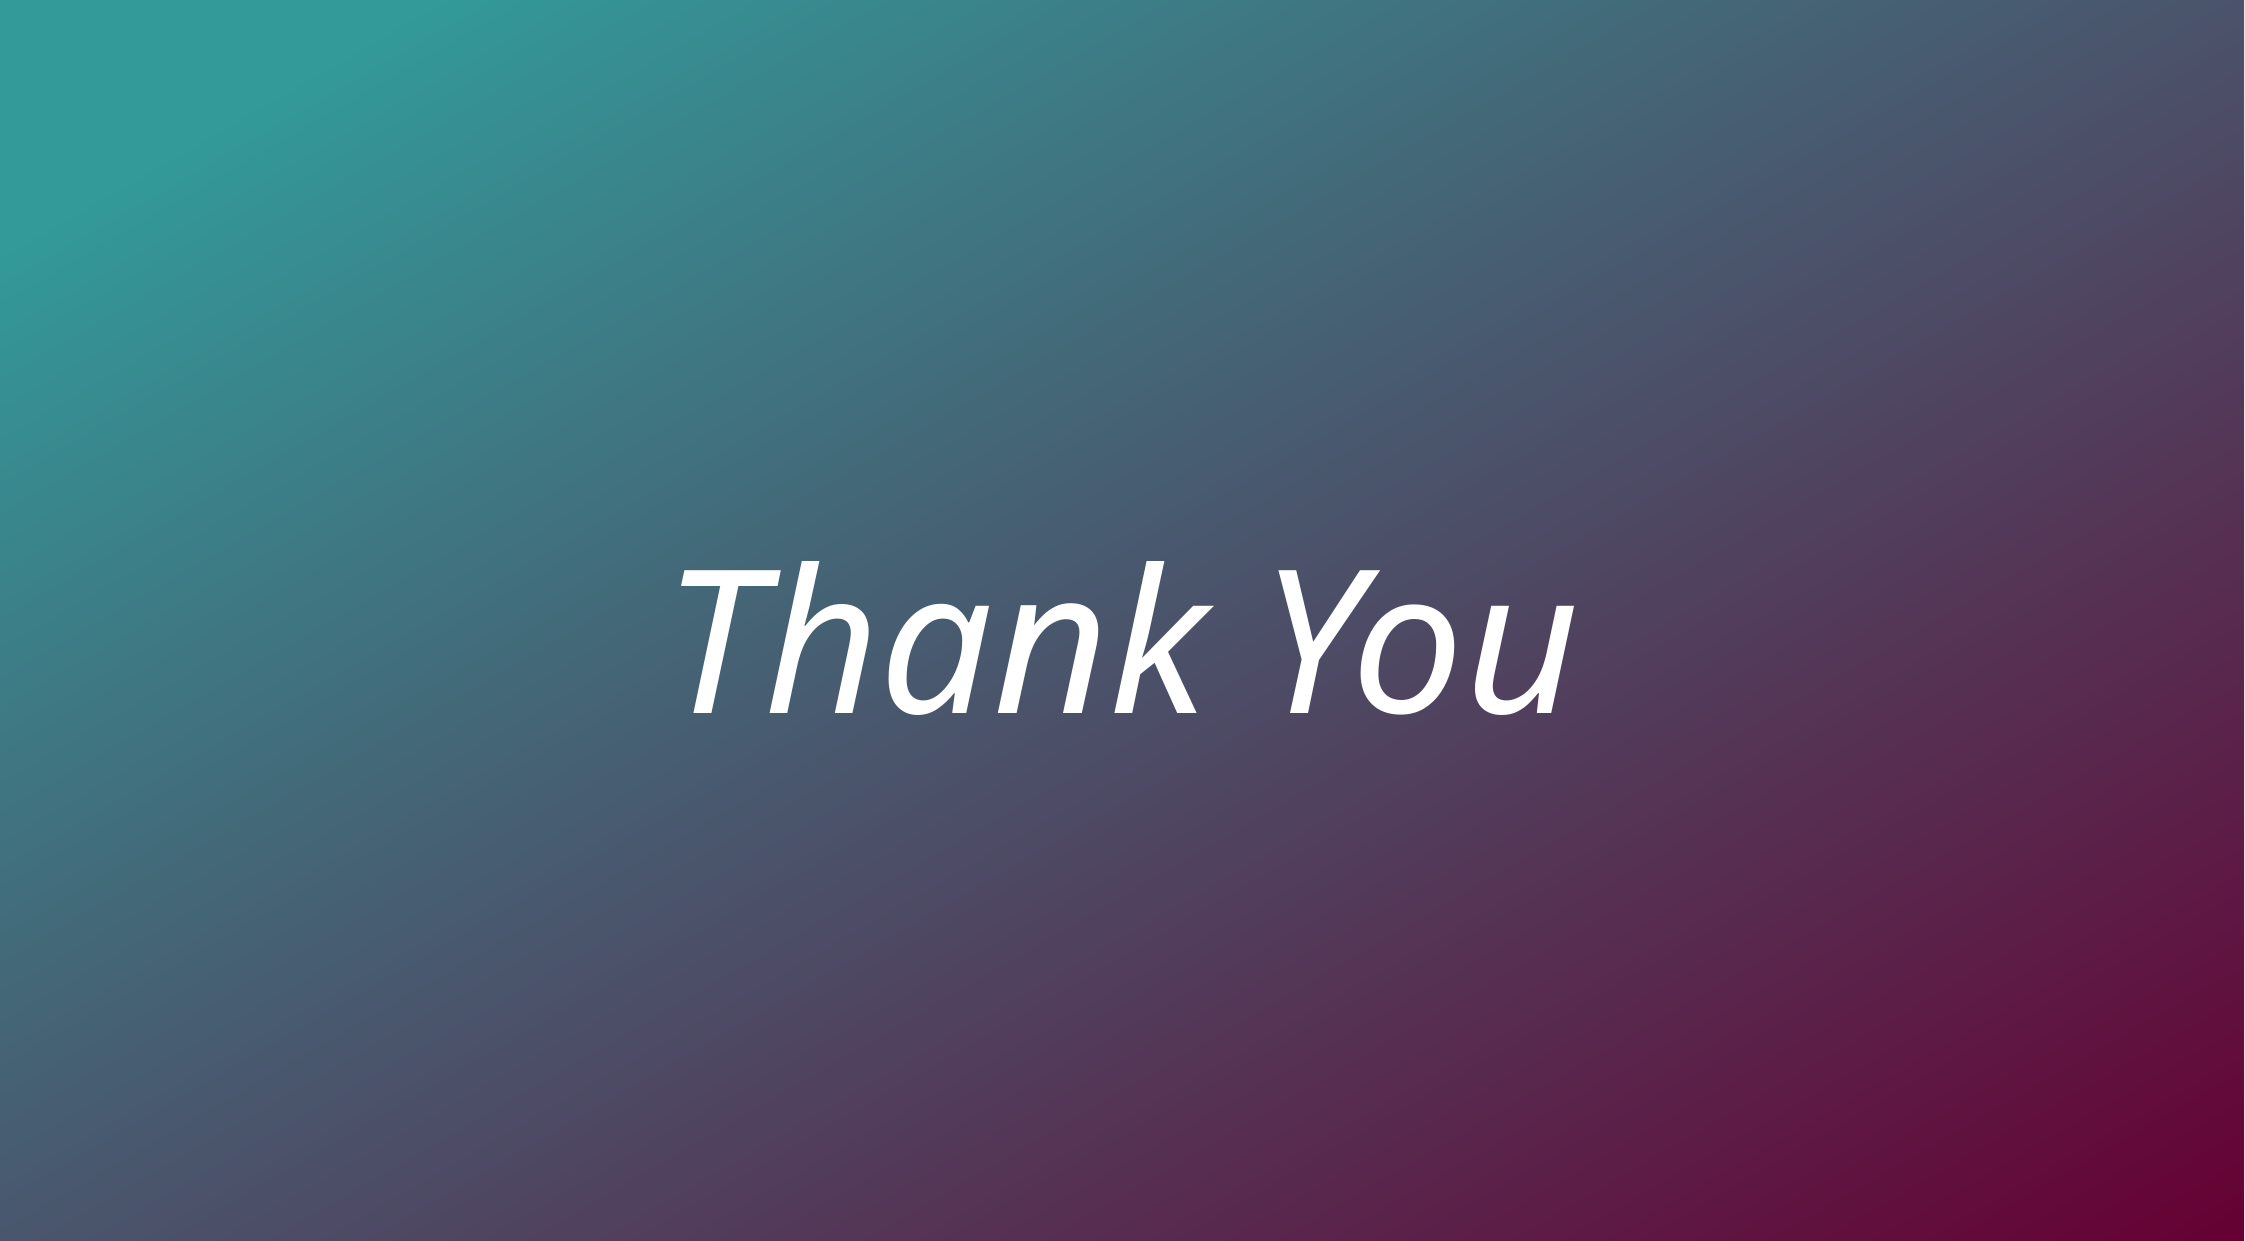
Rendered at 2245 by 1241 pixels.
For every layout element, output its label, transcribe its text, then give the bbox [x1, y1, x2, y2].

text_box Thank You [525, 492, 1719, 748]
